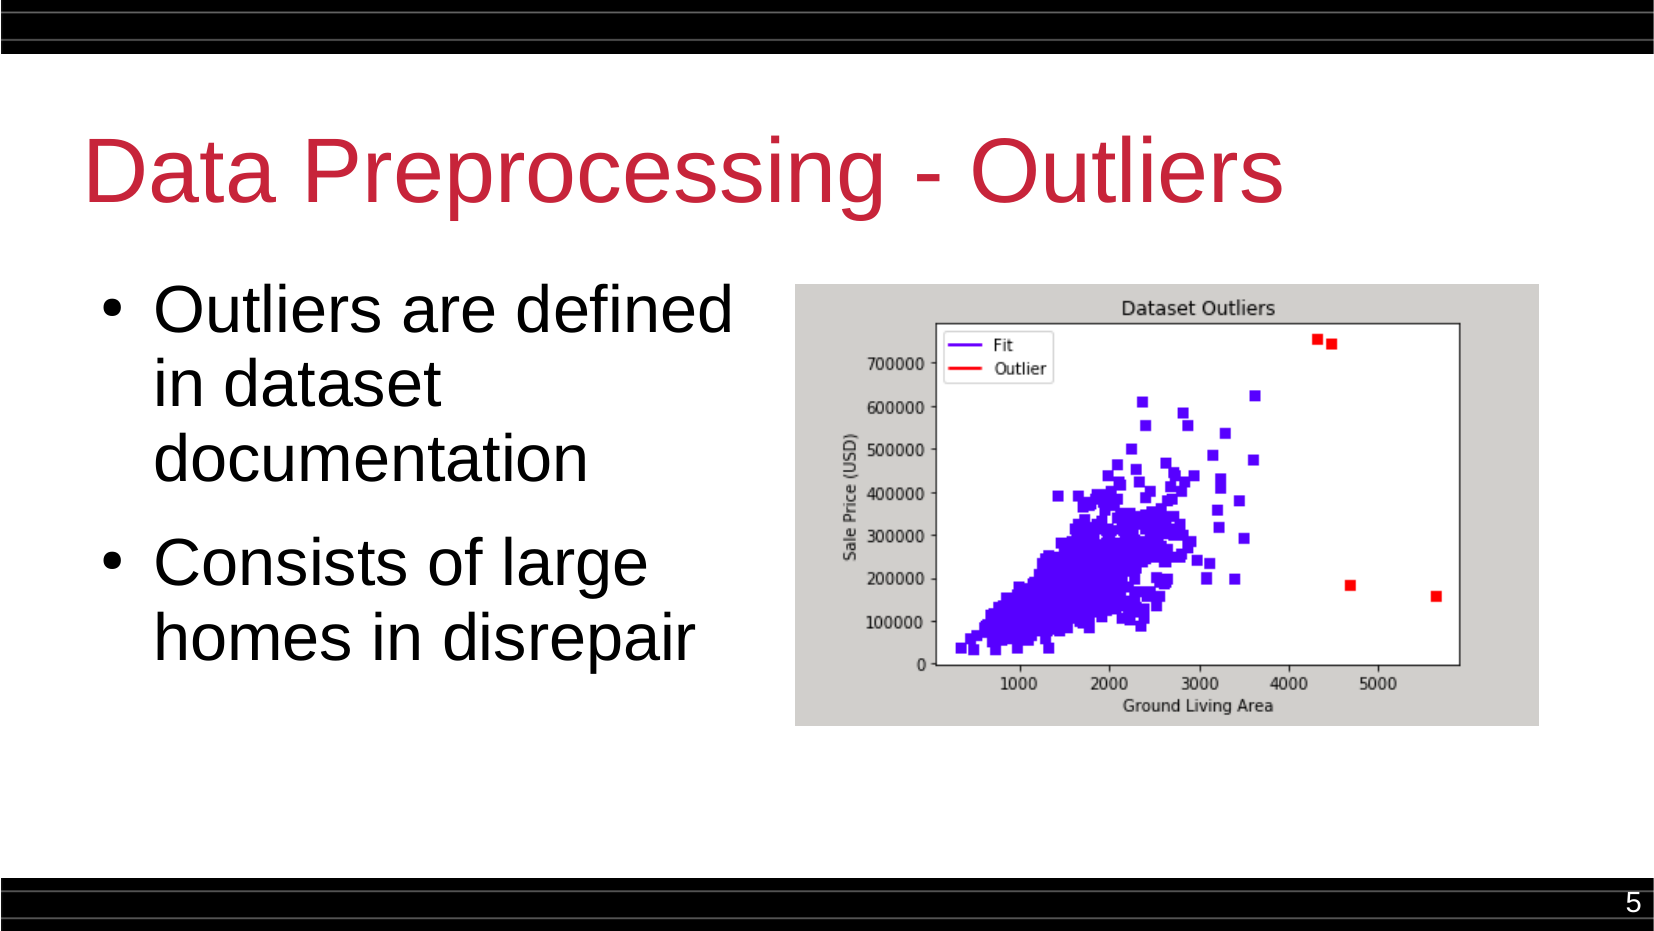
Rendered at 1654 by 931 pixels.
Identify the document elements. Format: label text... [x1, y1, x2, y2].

picture [1, 0, 1654, 54]
picture [1, 878, 1654, 931]
title Data Preprocessing - Outliers [82, 92, 1571, 249]
picture [795, 284, 1539, 726]
list Outliers are defined in dataset documentation Consists of large homes in disrepair [82, 271, 781, 851]
